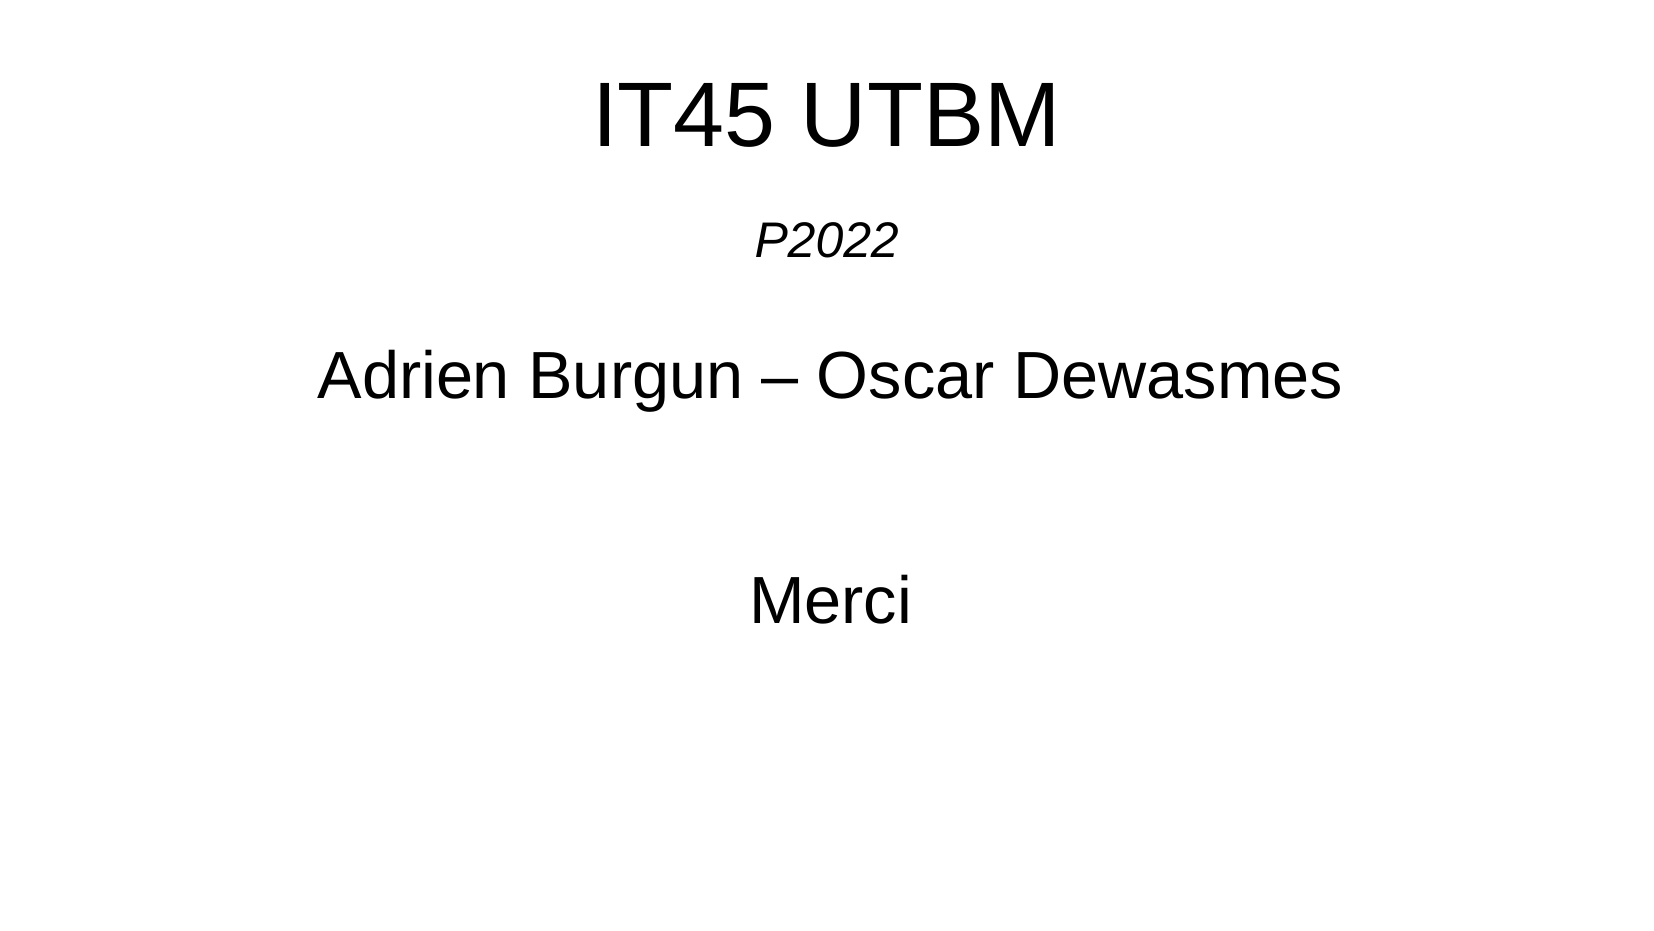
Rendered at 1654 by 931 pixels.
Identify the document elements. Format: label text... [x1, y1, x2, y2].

text_box Merci [86, 562, 1576, 638]
title IT45 UTBM [82, 37, 1571, 193]
text_box Adrien Burgun – Oscar Dewasmes [86, 337, 1576, 413]
subtitle P2022 [82, 212, 1571, 268]
